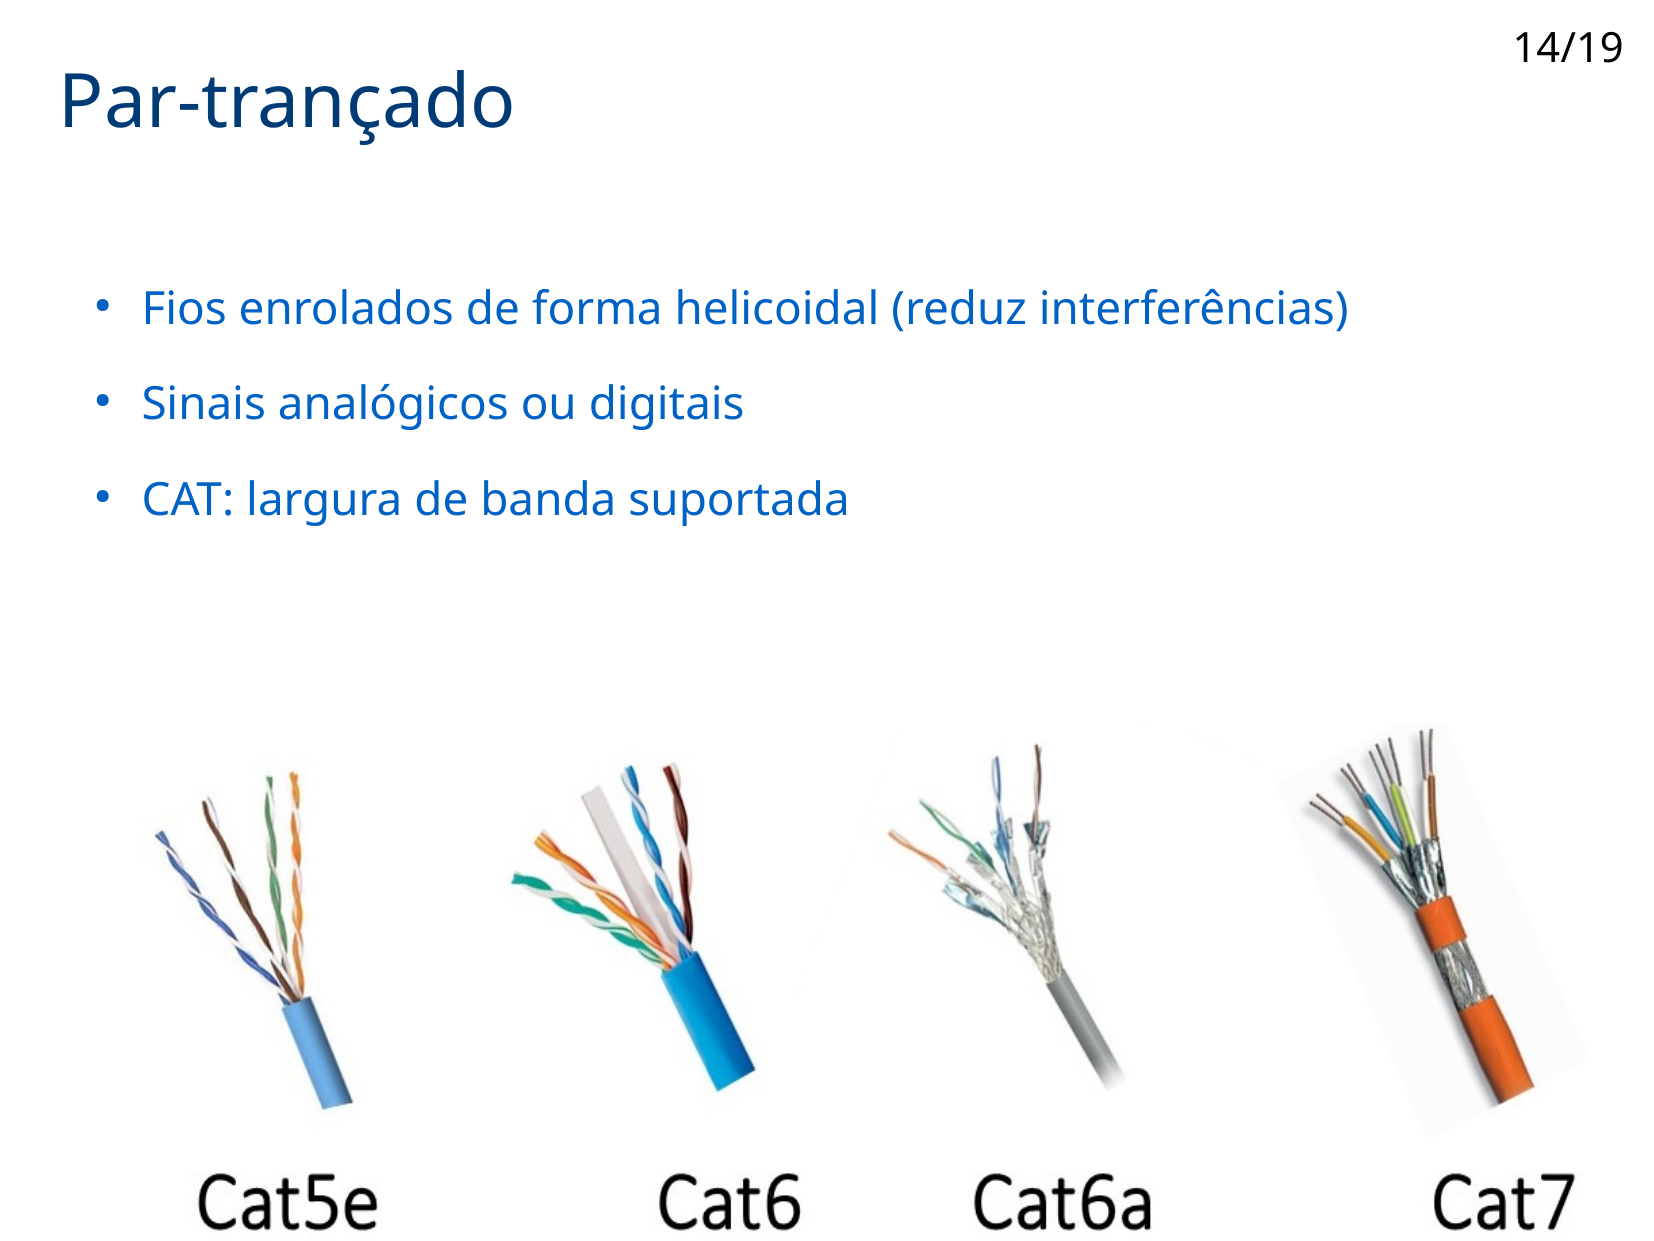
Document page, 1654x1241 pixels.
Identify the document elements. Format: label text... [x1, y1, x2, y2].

title Par-trançado [59, 47, 1625, 166]
list Fios enrolados de forma helicoidal (reduz interferências) Sinais analógicos ou digitais CAT: largura de banda suportada [59, 265, 1625, 1211]
picture [140, 719, 1590, 1241]
